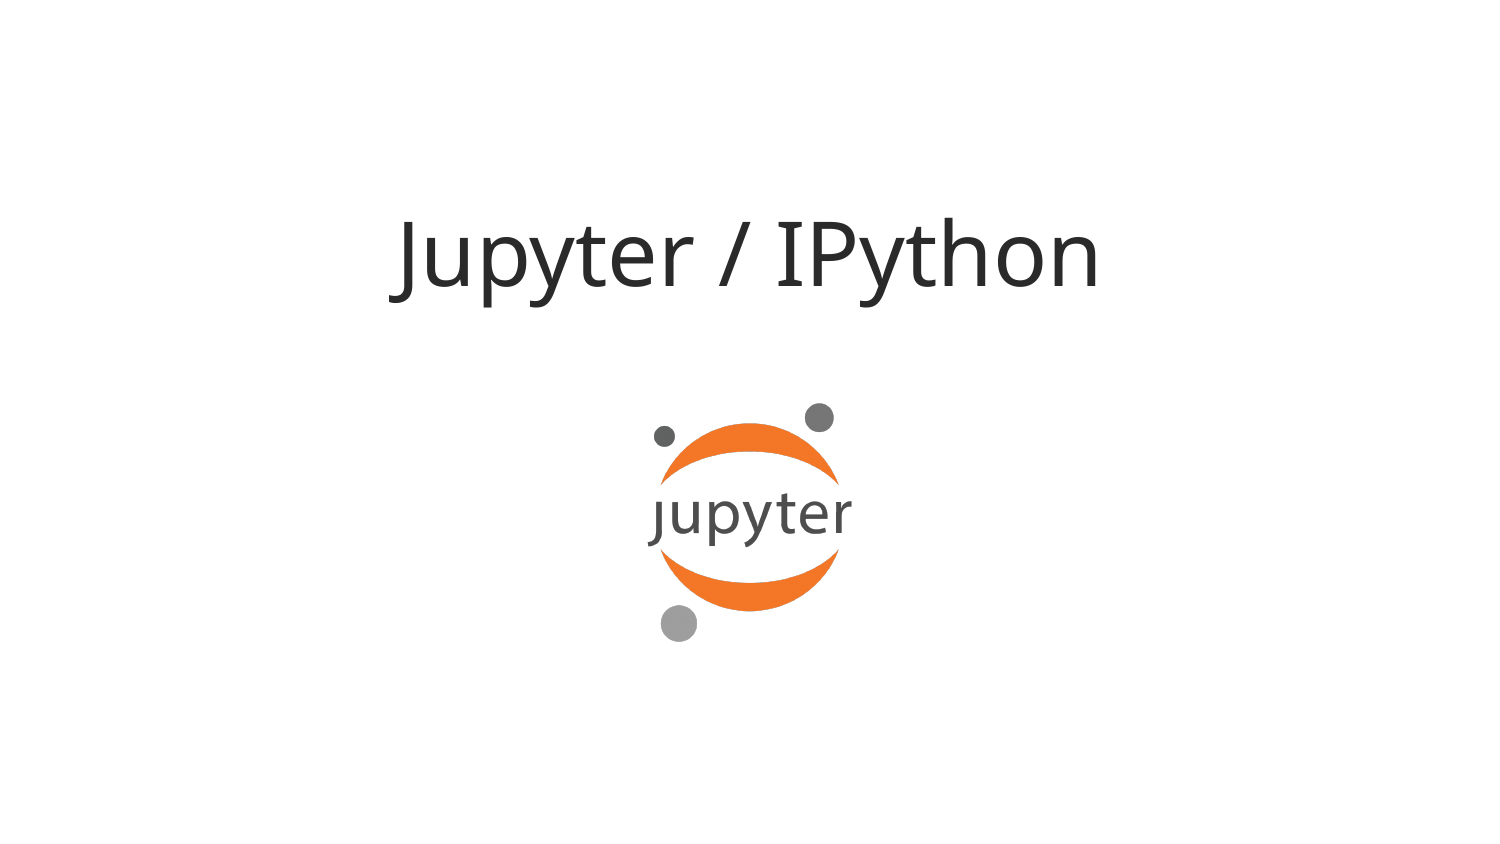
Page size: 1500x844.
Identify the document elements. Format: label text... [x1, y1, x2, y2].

title Jupyter / IPython [51, 181, 1449, 320]
picture [645, 400, 855, 643]
